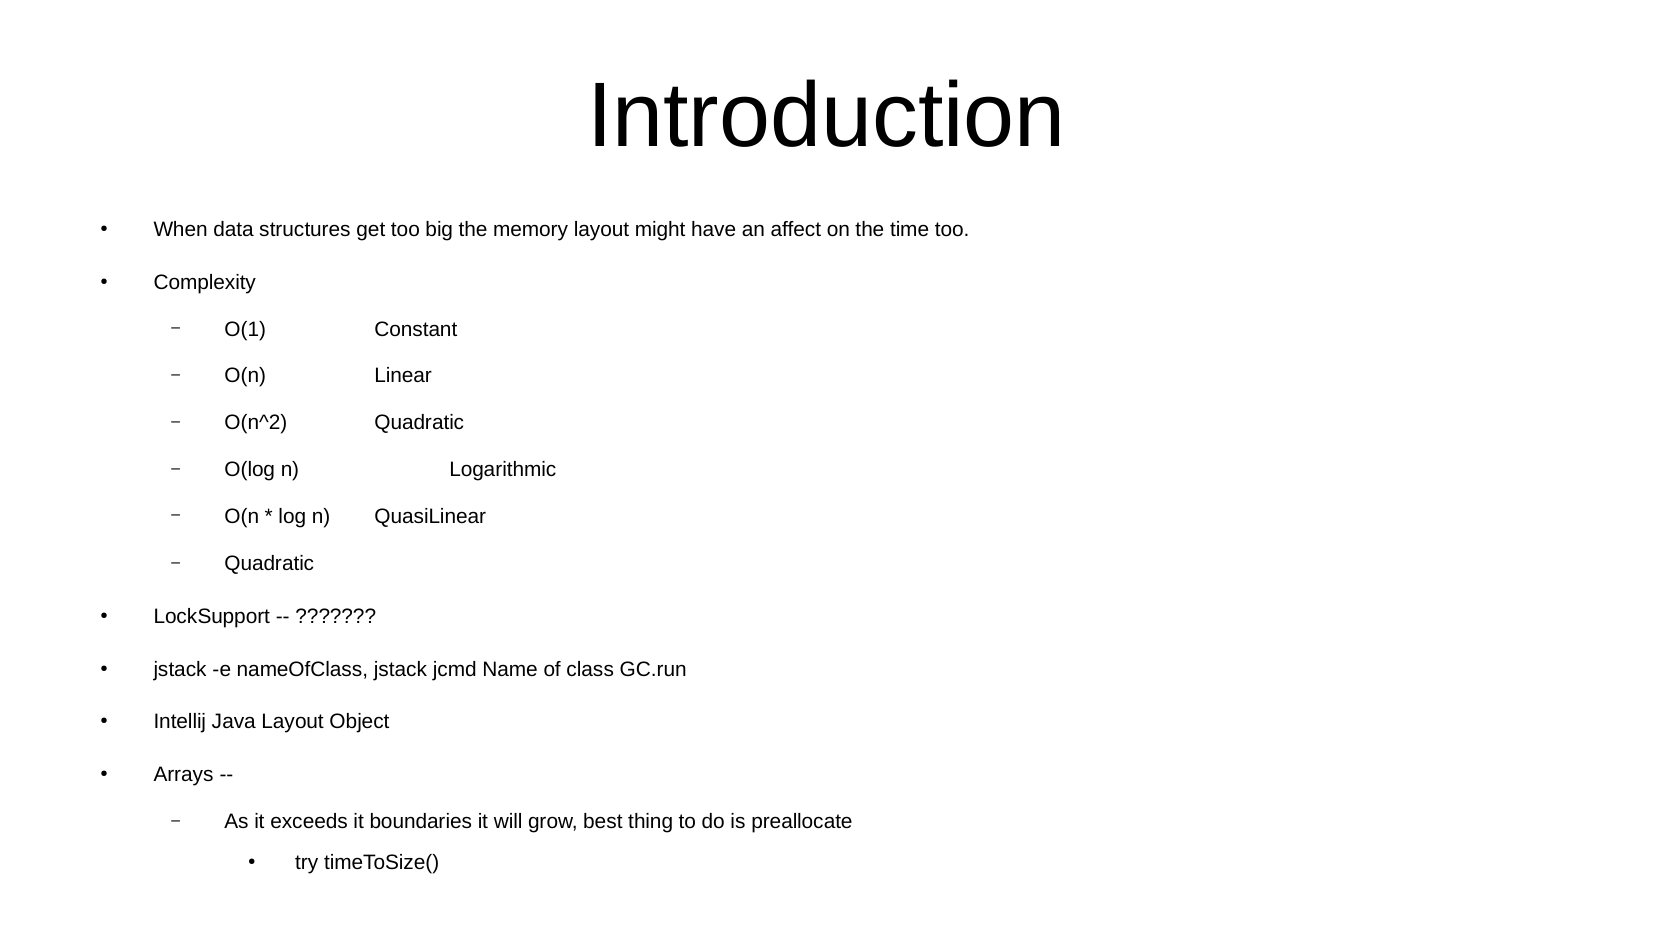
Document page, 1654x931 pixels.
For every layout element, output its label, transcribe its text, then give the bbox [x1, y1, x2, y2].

title Introduction [82, 37, 1571, 193]
list When data structures get too big the memory layout might have an affect on the time too. Complexity O(1) Constant O(n) Linear O(n^2) Quadratic O(log n) Logarithmic O(n * log n) QuasiLinear Quadratic LockSupport -- ??????? jstack -e nameOfClass, jstack jcmd Name of class GC.run Intellij Java Layout Object Arrays -- As it exceeds it boundaries it will grow, best thing to do is preallocate try timeToSize() [82, 217, 1613, 901]
